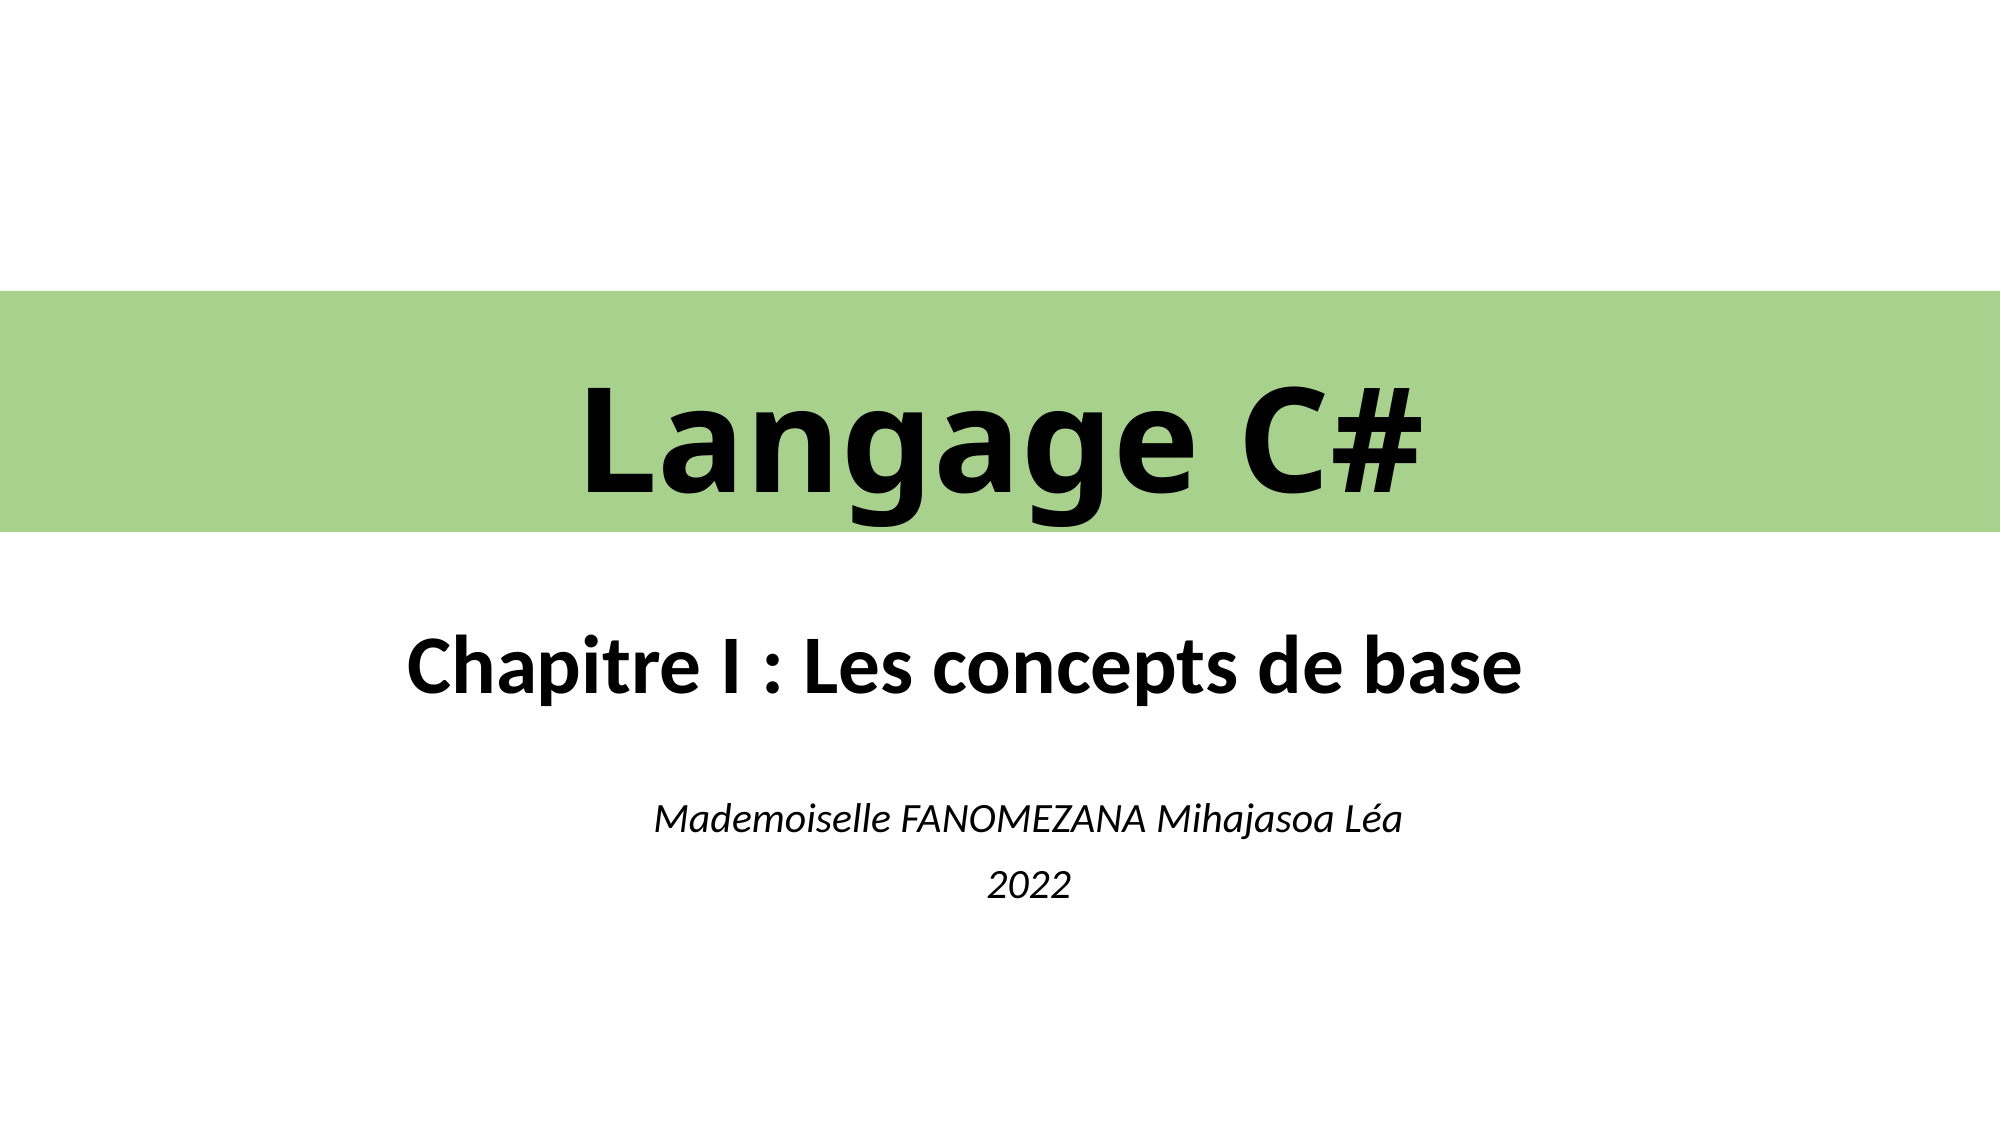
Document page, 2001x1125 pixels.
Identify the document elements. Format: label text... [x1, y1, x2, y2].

title Langage C# [0, 290, 2000, 532]
text_box Chapitre I : Les concepts de base [392, 602, 1553, 719]
subtitle Mademoiselle FANOMEZANA Mihajasoa Léa 2022 [547, 789, 1510, 906]
